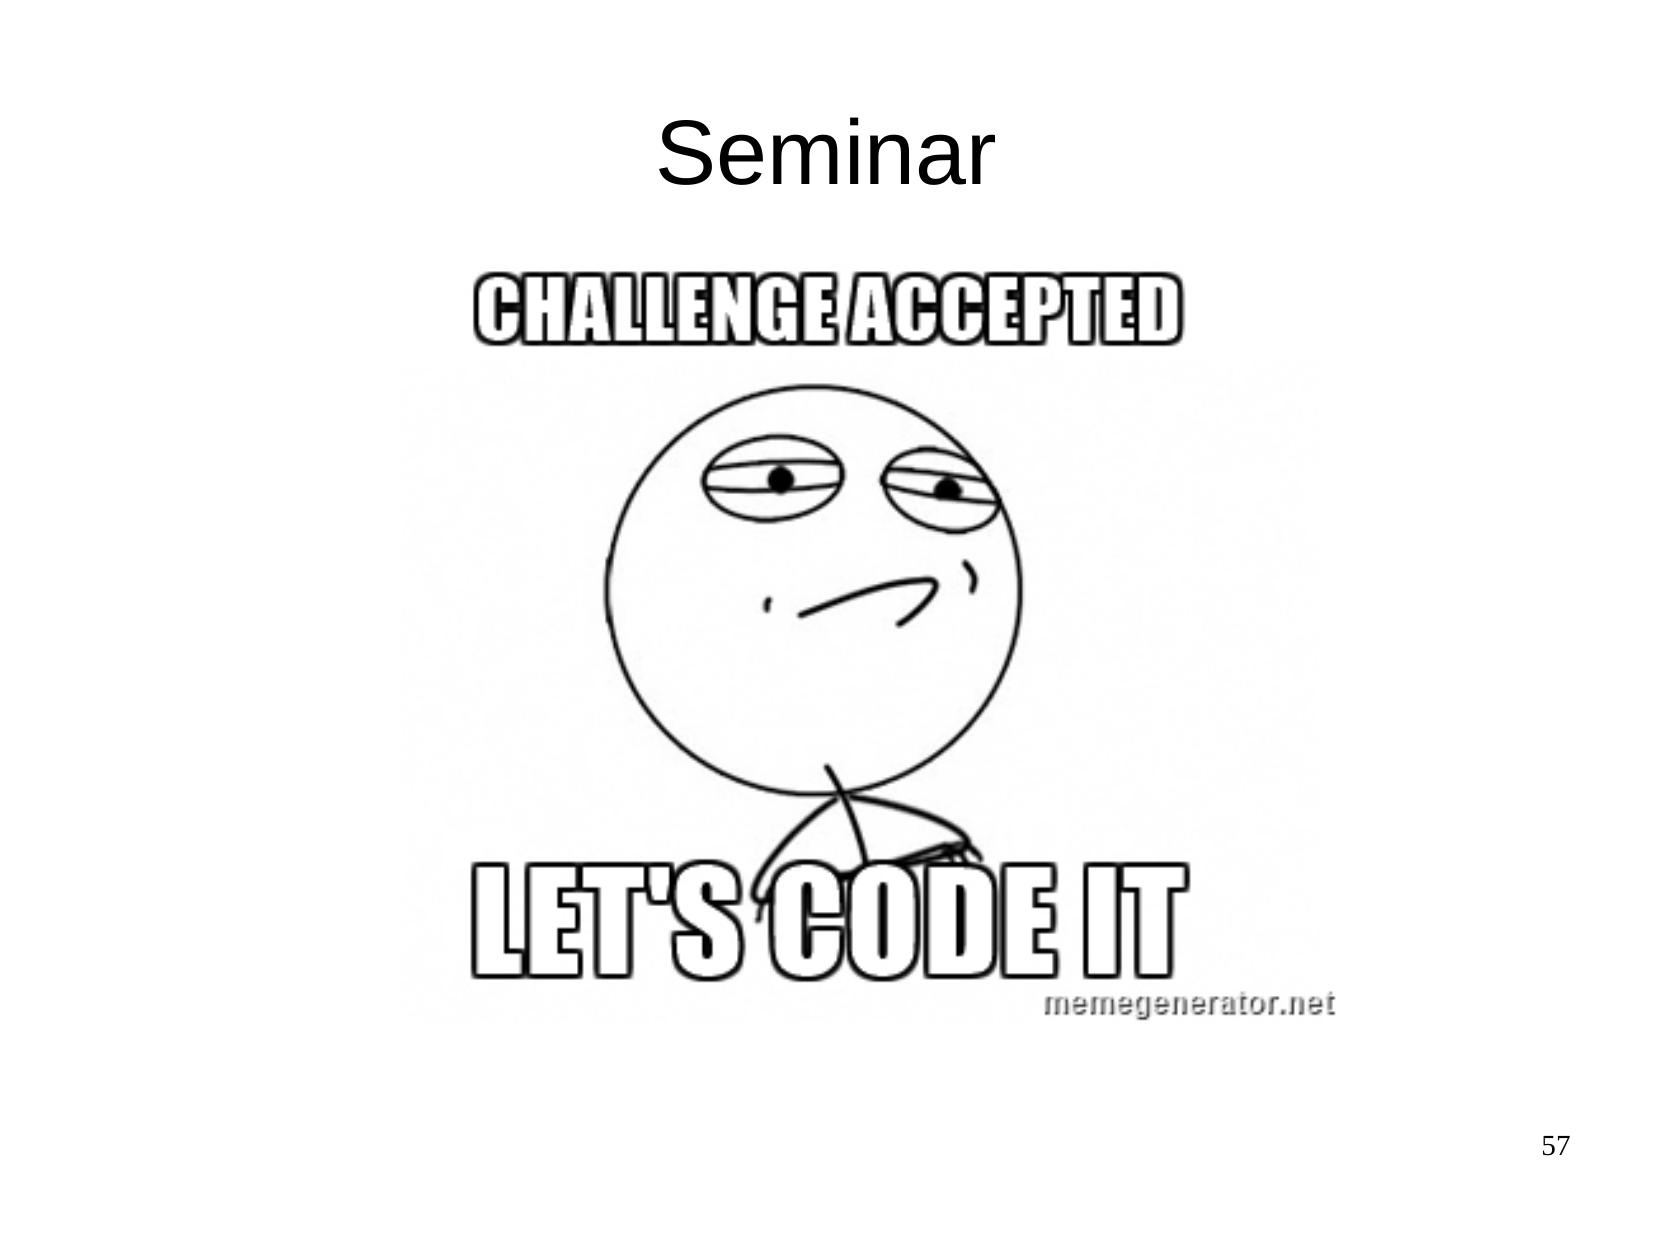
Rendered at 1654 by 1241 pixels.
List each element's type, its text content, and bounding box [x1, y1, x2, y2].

picture [322, 260, 1338, 1023]
title Seminar [82, 49, 1571, 257]
